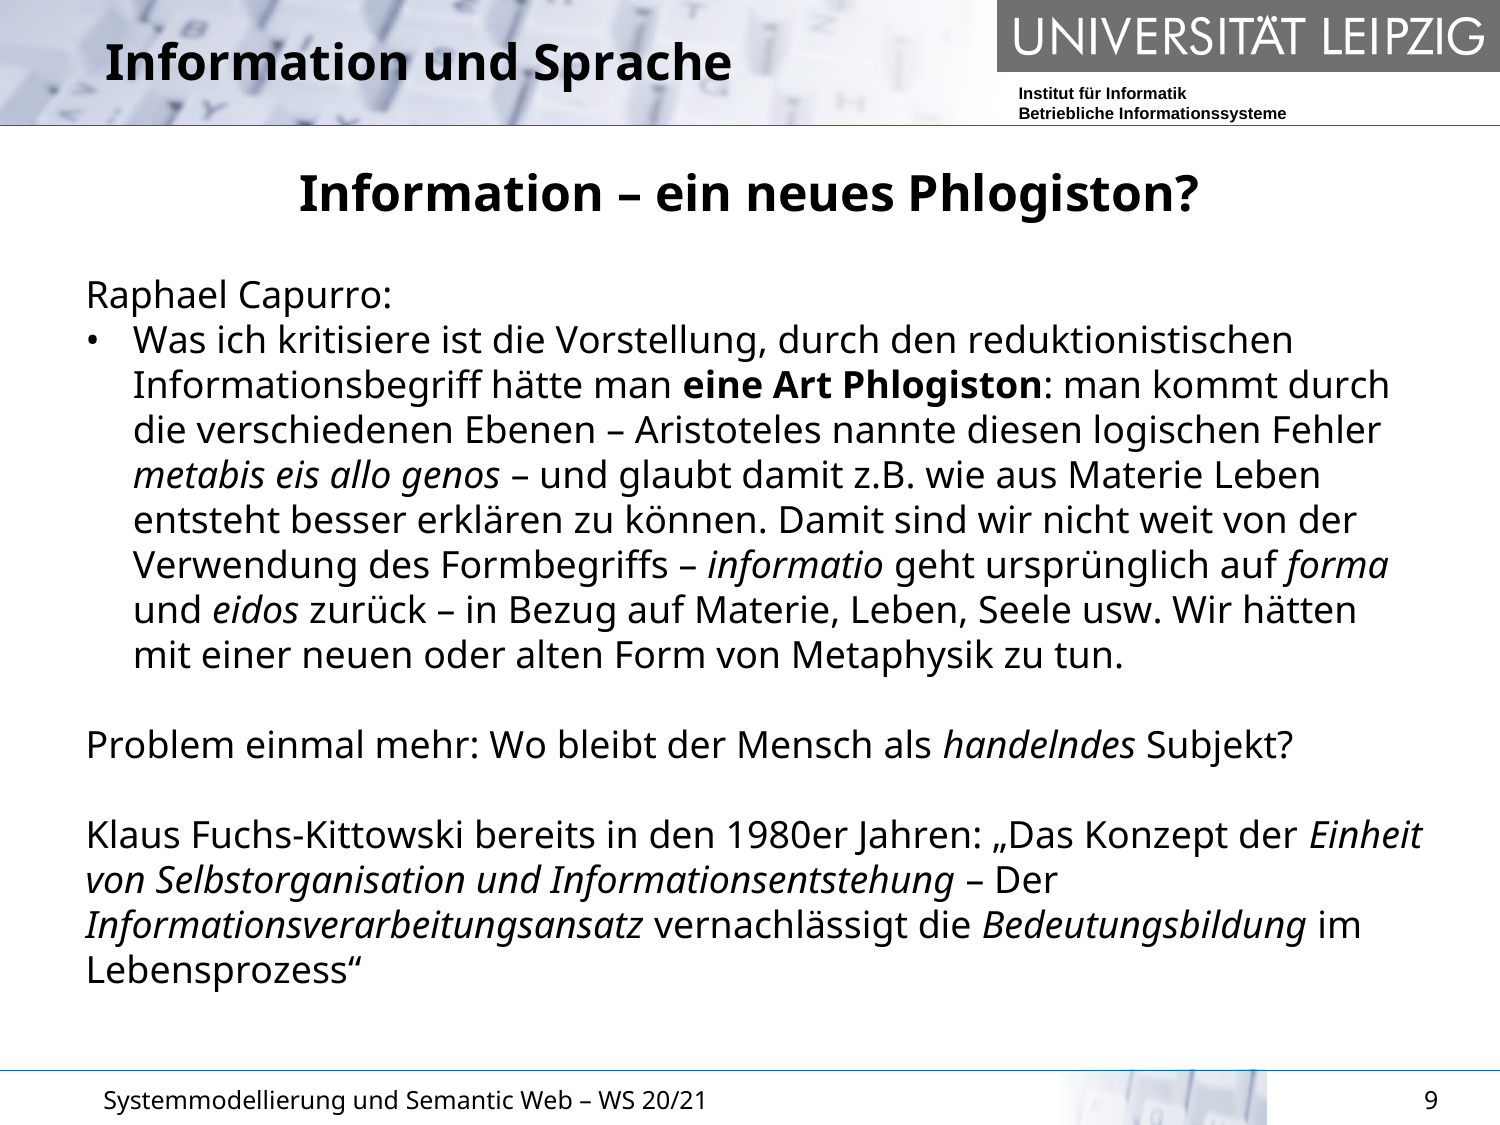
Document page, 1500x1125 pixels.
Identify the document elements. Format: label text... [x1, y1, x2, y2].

text_box Information – ein neues Phlogiston? Raphael Capurro: Was ich kritisiere ist die Vorstellung, durch den reduktionistischen Informationsbegriff hätte man eine Art Phlogiston: man kommt durch die verschiedenen Ebenen – Aristoteles nannte diesen logischen Fehler metabis eis allo genos – und glaubt damit z.B. wie aus Materie Leben entsteht besser erklären zu können. Damit sind wir nicht weit von der Verwendung des Formbegriffs – informatio geht ursprünglich auf forma und eidos zurück – in Bezug auf Materie, Leben, Seele usw. Wir hätten mit einer neuen oder alten Form von Metaphysik zu tun. Problem einmal mehr: Wo bleibt der Mensch als handelndes Subjekt? Klaus Fuchs-Kittowski bereits in den 1980er Jahren: „Das Konzept der Einheit von Selbstorganisation und Informationsentstehung – Der Informationsverarbeitungsansatz vernachlässigt die Bedeutungsbildung im Lebensprozess“ [70, 153, 1442, 1000]
text_box Information und Sprache [90, 23, 749, 99]
picture [0, 0, 1500, 125]
picture [1057, 1071, 1267, 1125]
